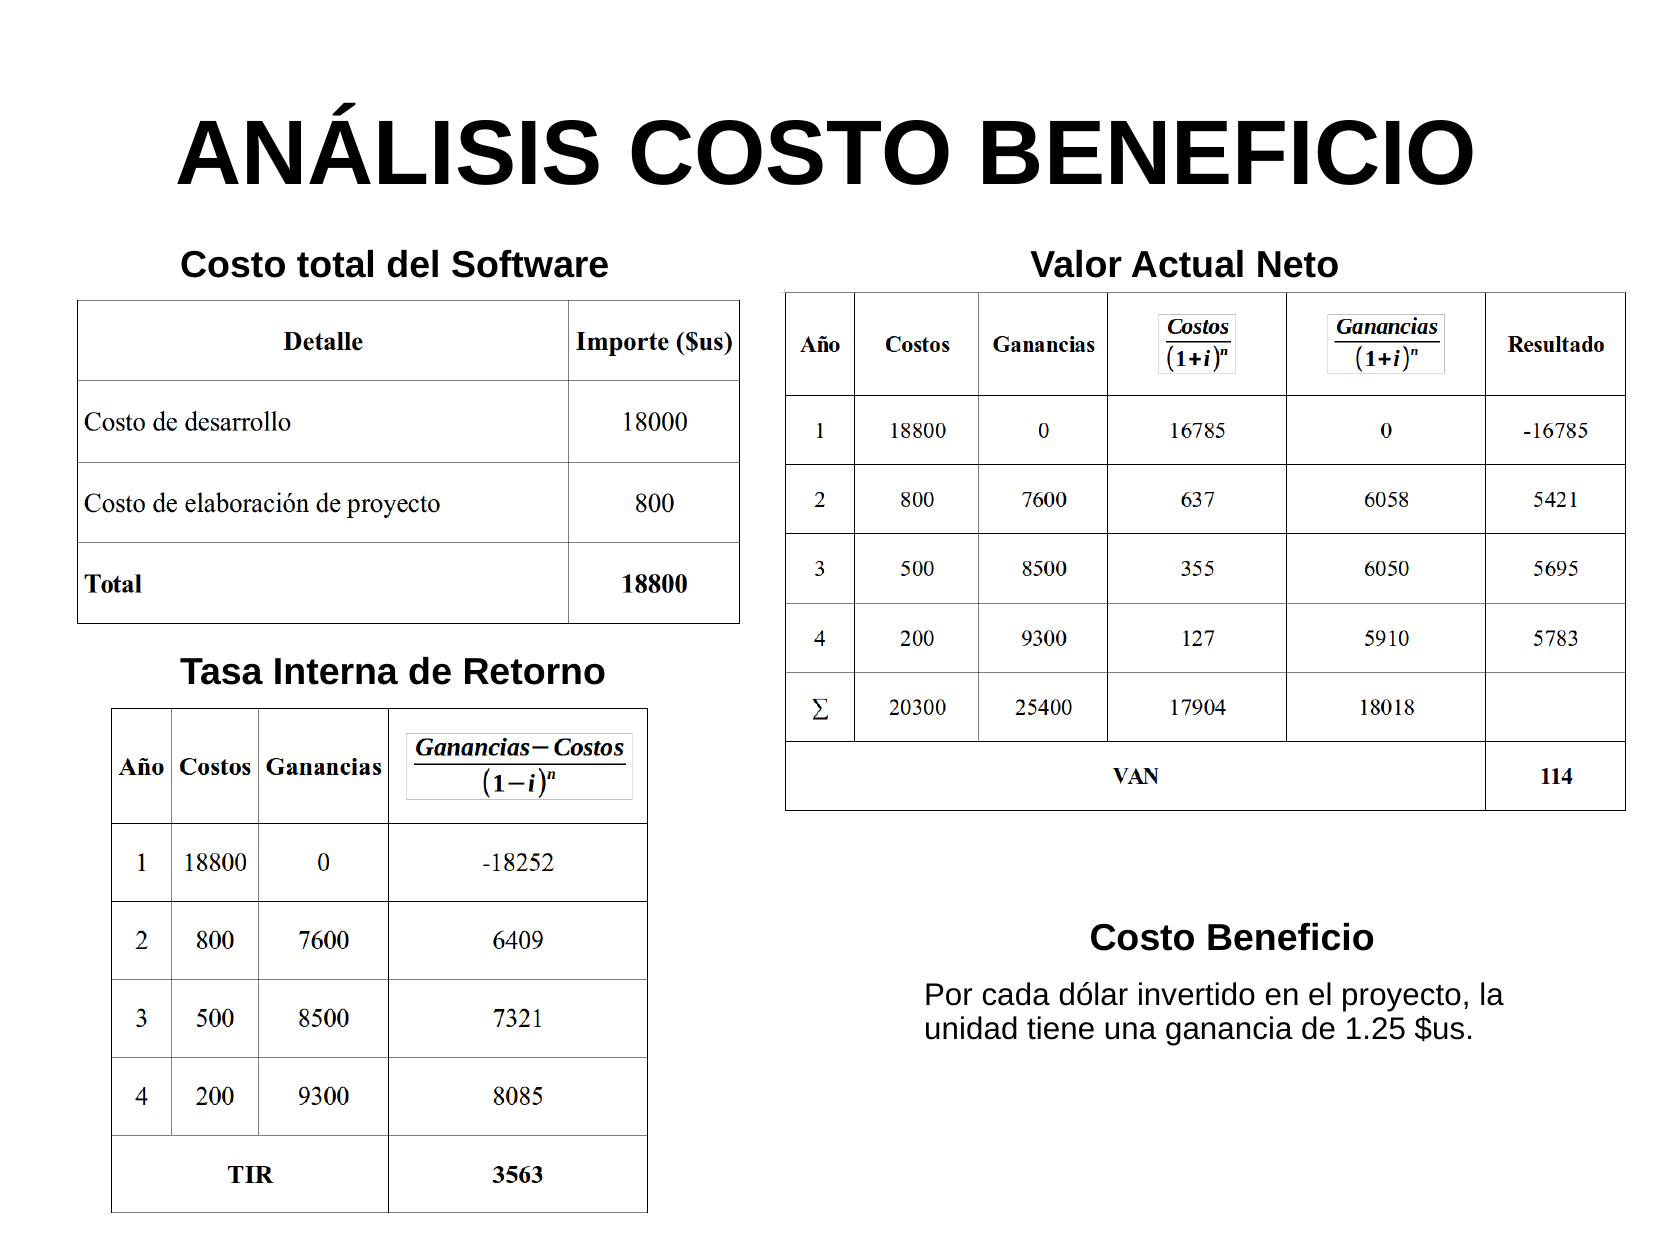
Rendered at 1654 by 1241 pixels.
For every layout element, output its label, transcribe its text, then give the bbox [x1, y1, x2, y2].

text_box Costo total del Software [165, 236, 626, 295]
title ANÁLISIS COSTO BENEFICIO [82, 49, 1571, 257]
text_box Tasa Interna de Retorno [165, 643, 626, 702]
picture [779, 289, 1630, 815]
text_box Costo Beneficio [1074, 909, 1418, 969]
picture [70, 295, 745, 631]
text_box Por cada dólar invertido en el proyecto, la unidad tiene una ganancia de 1.25 $us. [909, 969, 1524, 1087]
text_box Valor Actual Neto [1015, 236, 1359, 289]
picture [106, 702, 653, 1217]
